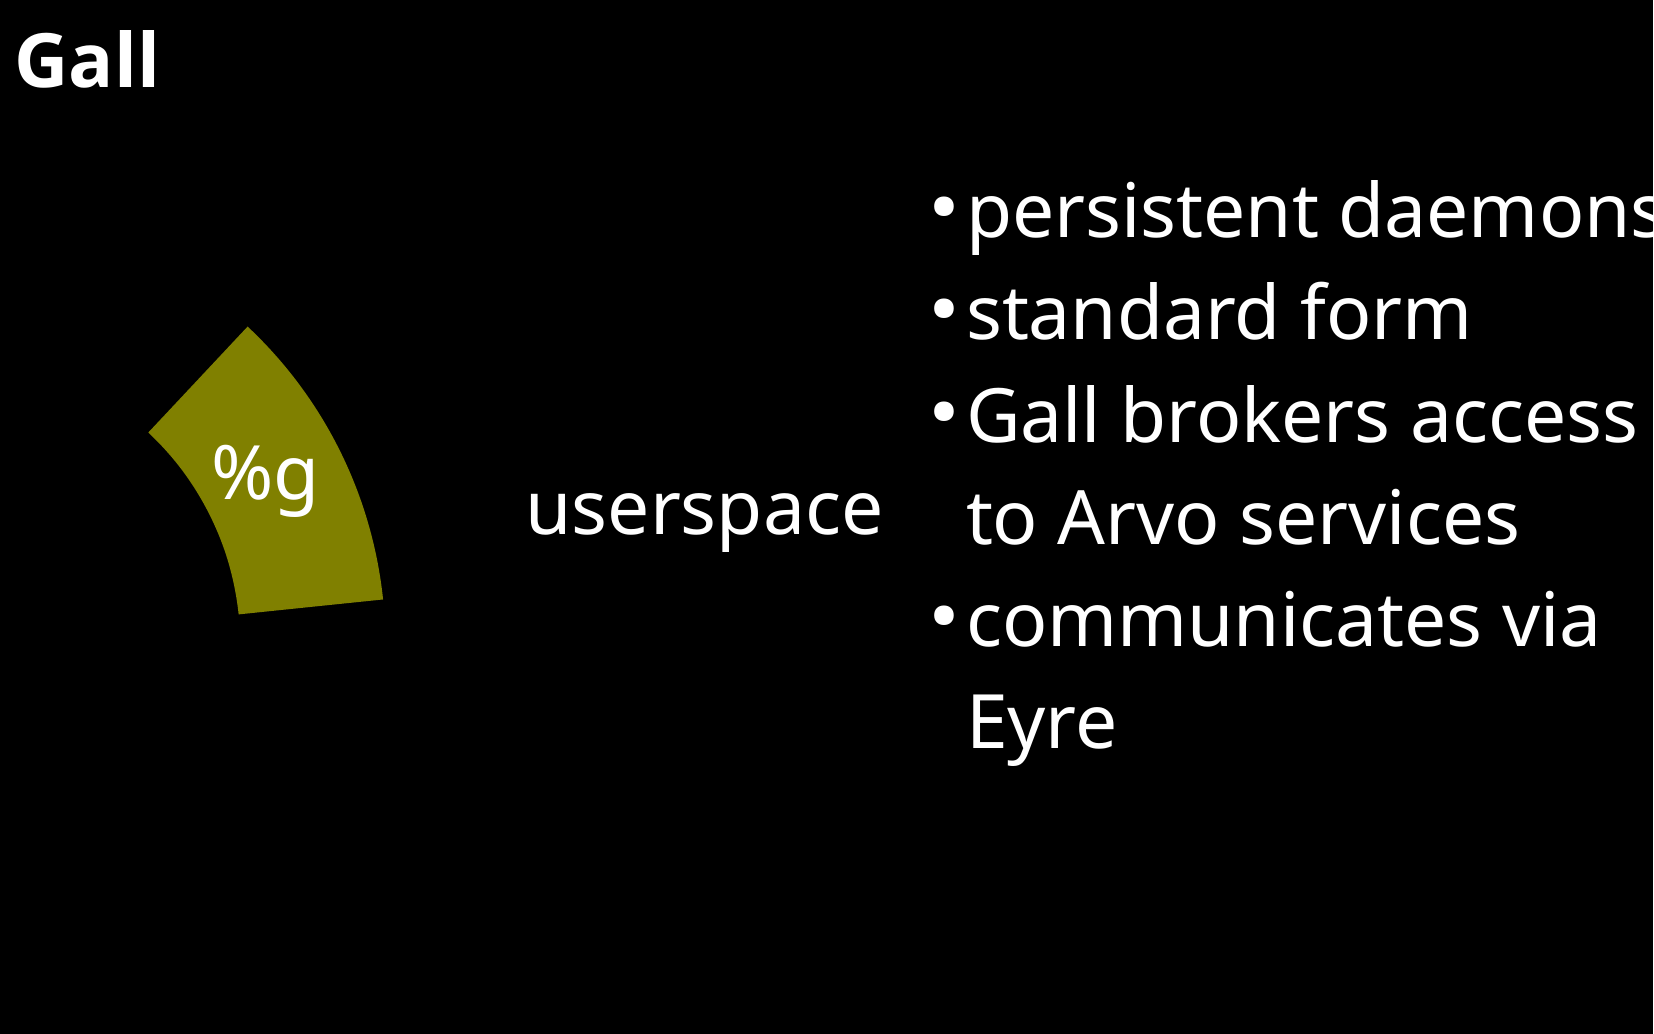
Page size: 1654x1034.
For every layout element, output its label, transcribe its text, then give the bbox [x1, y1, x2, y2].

text_box userspace [510, 446, 901, 619]
text_box %g [148, 326, 384, 615]
text_box Gall [0, 0, 172, 94]
text_box persistent daemons standard form Gall brokers access to Arvo services communicates via Eyre [915, 150, 1634, 637]
